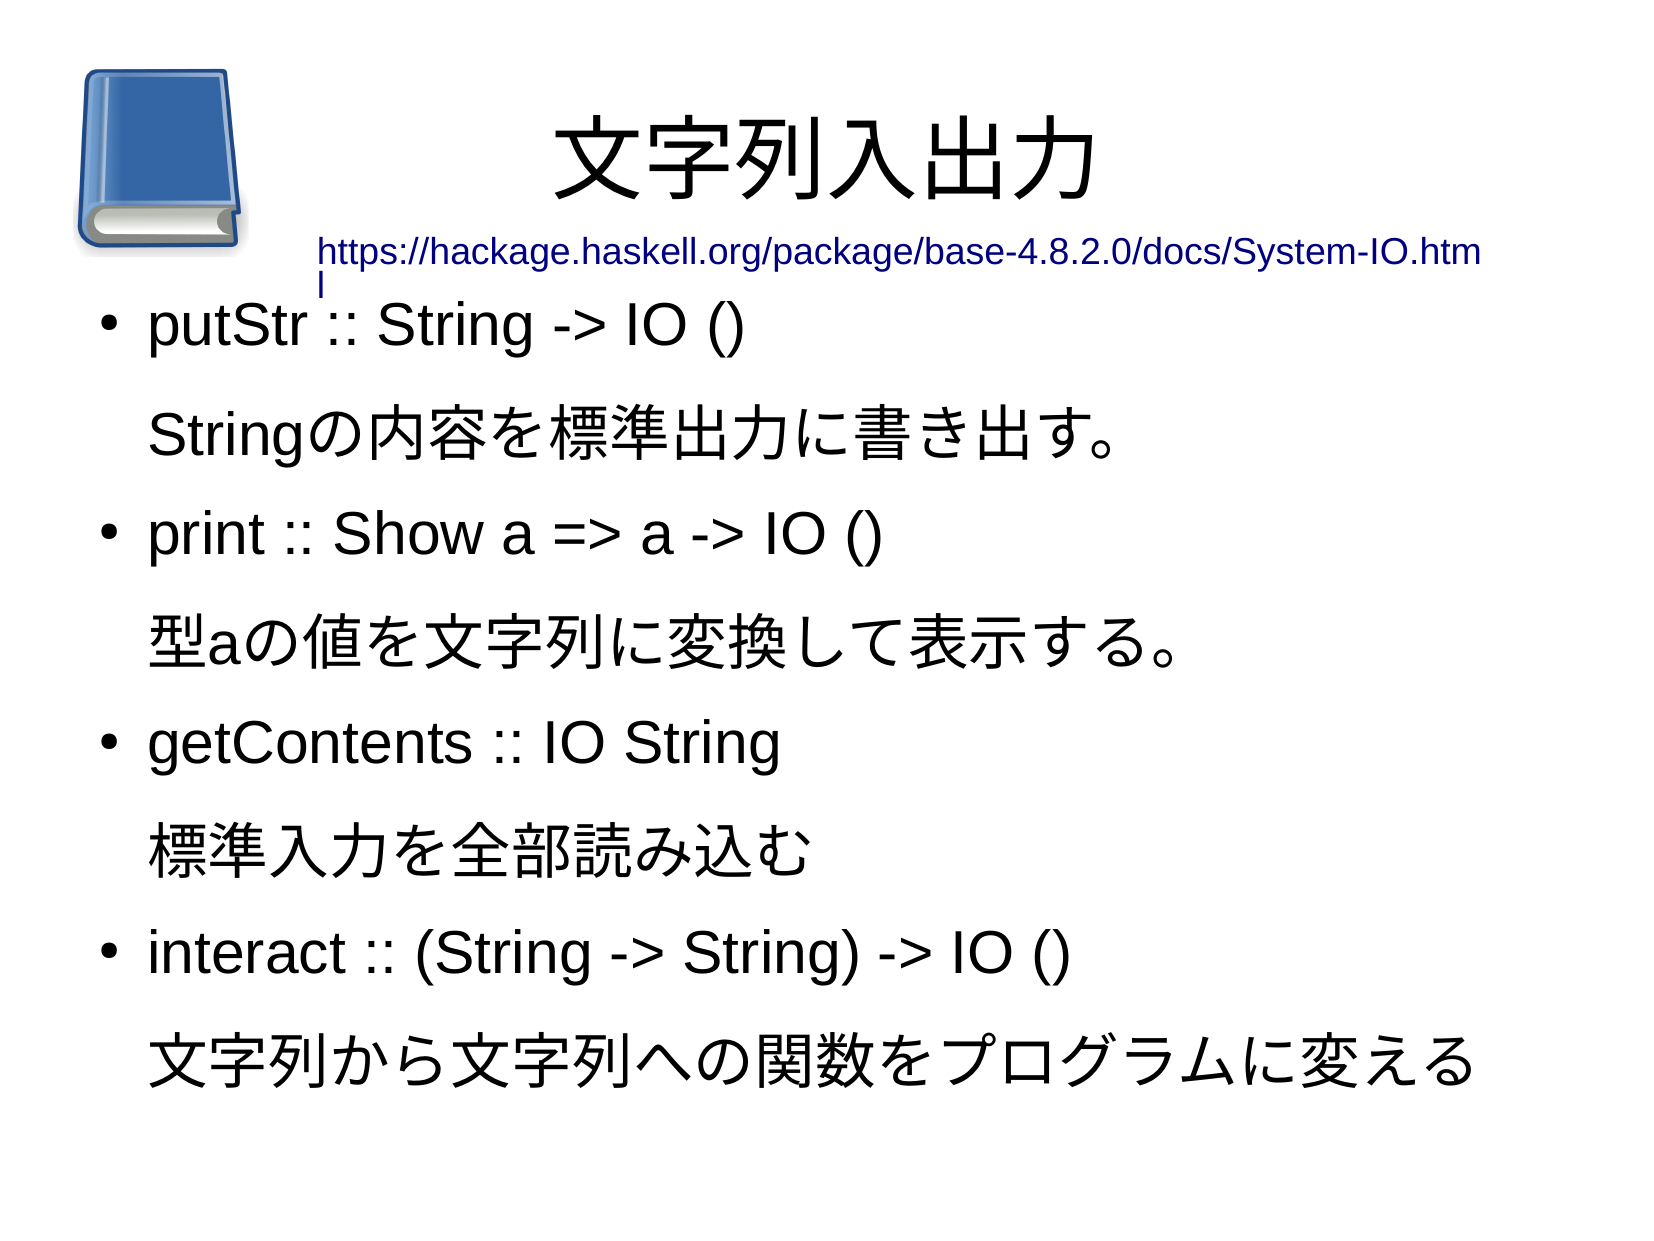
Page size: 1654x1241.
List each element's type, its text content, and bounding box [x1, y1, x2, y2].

picture [73, 66, 249, 257]
title 文字列入出力 [82, 49, 1571, 257]
list putStr :: String -> IO () Stringの内容を標準出力に書き出す。 print :: Show a => a -> IO () 型aの値を文字列に変換して表示する。 getContents :: IO String 標準入力を全部読み込む interact :: (String -> String) -> IO () 文字列から文字列への関数をプログラムに変える [82, 290, 1571, 1111]
text_box https://hackage.haskell.org/package/base-4.8.2.0/docs/System-IO.html [302, 222, 1506, 318]
